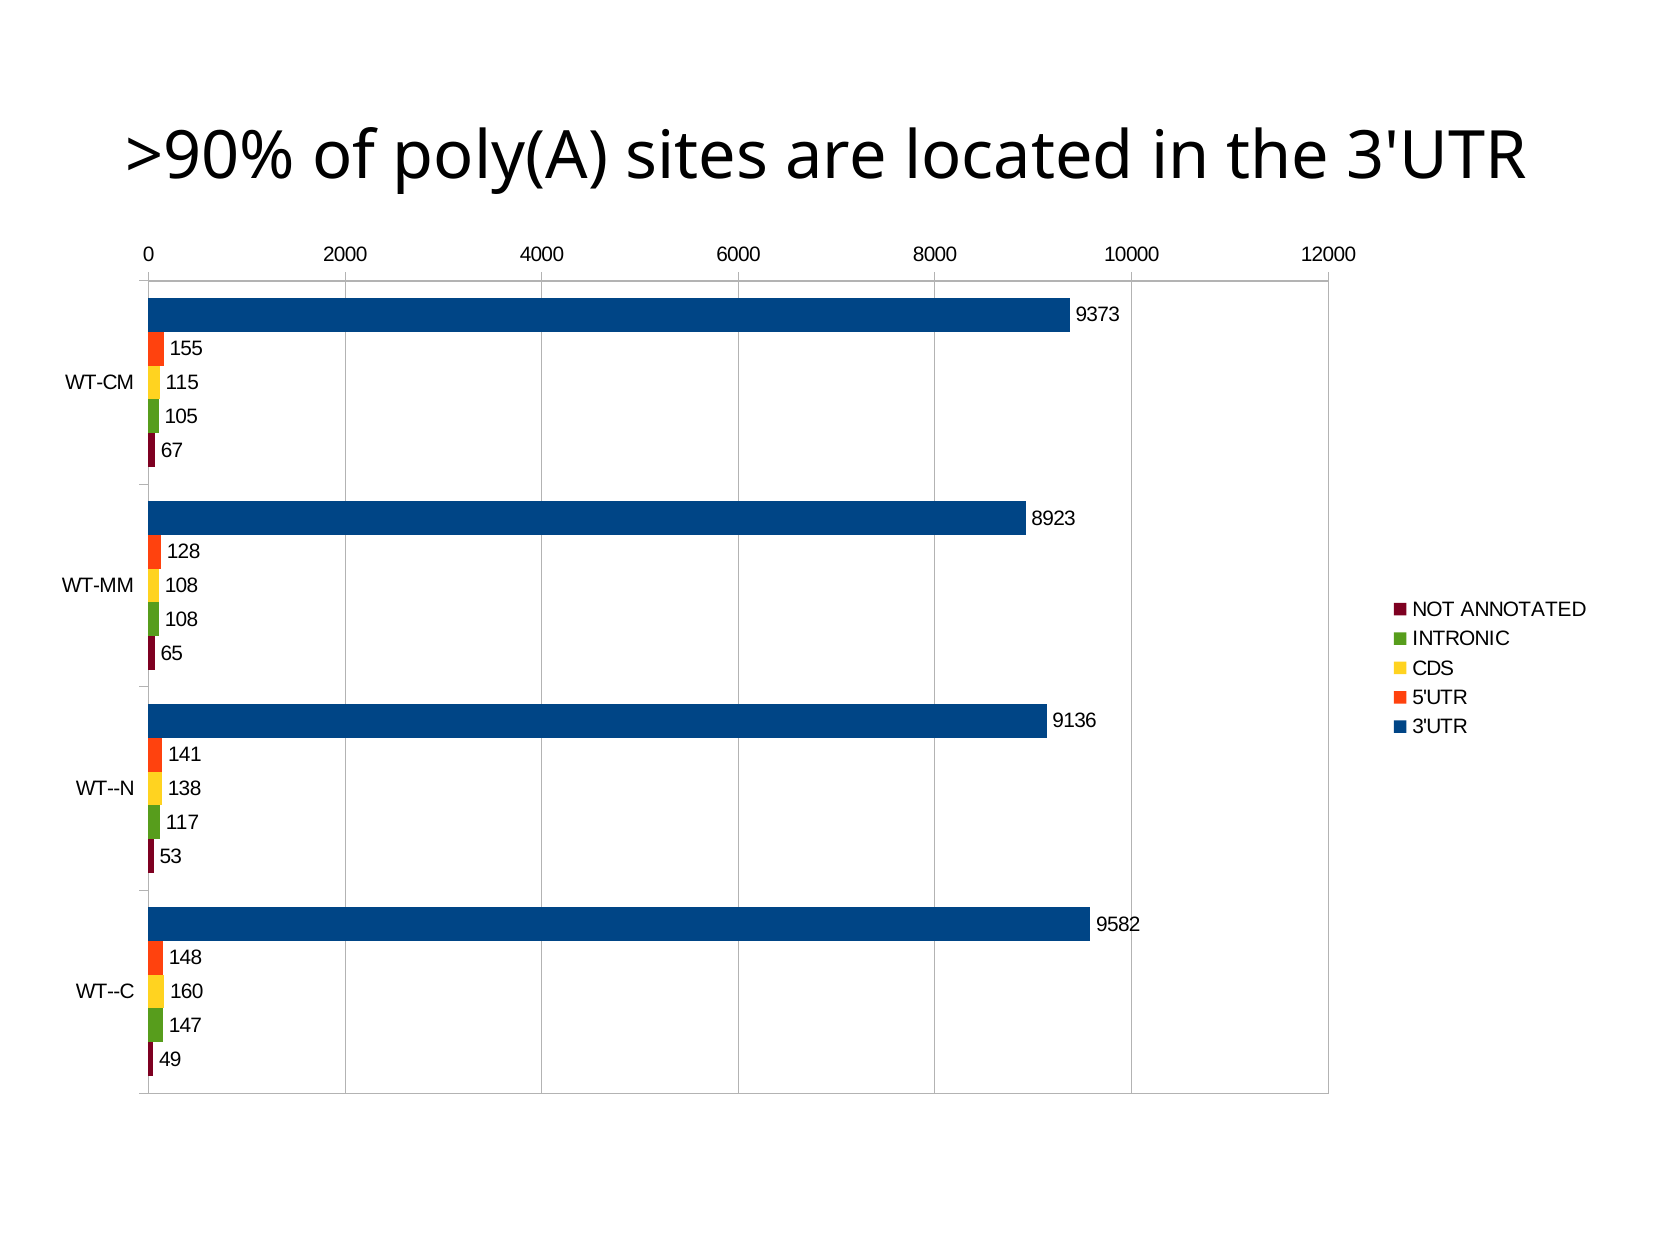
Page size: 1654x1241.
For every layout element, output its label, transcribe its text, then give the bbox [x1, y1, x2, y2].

title >90% of poly(A) sites are located in the 3'UTR [82, 49, 1571, 225]
chart [30, 225, 1606, 1111]
